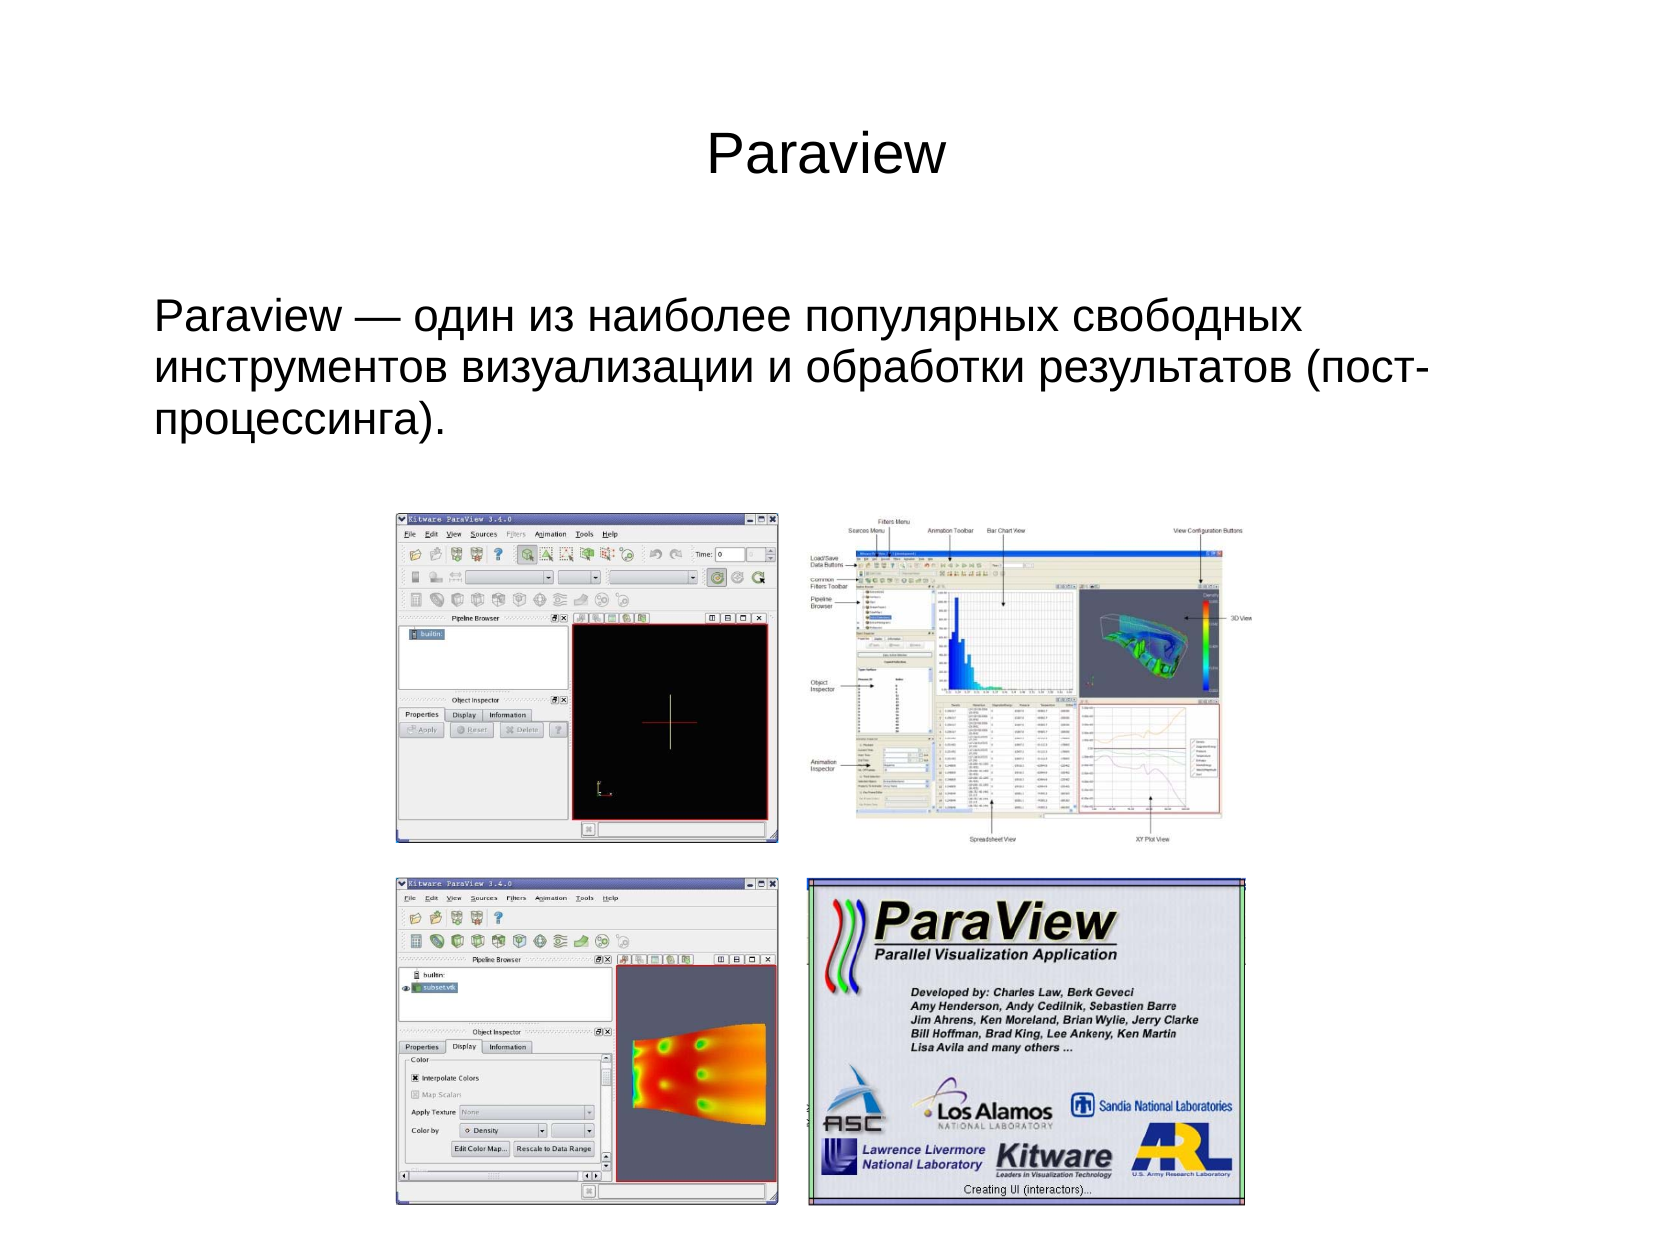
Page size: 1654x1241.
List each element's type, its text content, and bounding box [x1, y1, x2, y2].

picture [381, 499, 1252, 1217]
list Paraview — один из наиболее популярных свободных инструментов визуализации и обработки результатов (пост-процессинга). [82, 290, 1571, 1170]
title Paraview [82, 49, 1571, 257]
